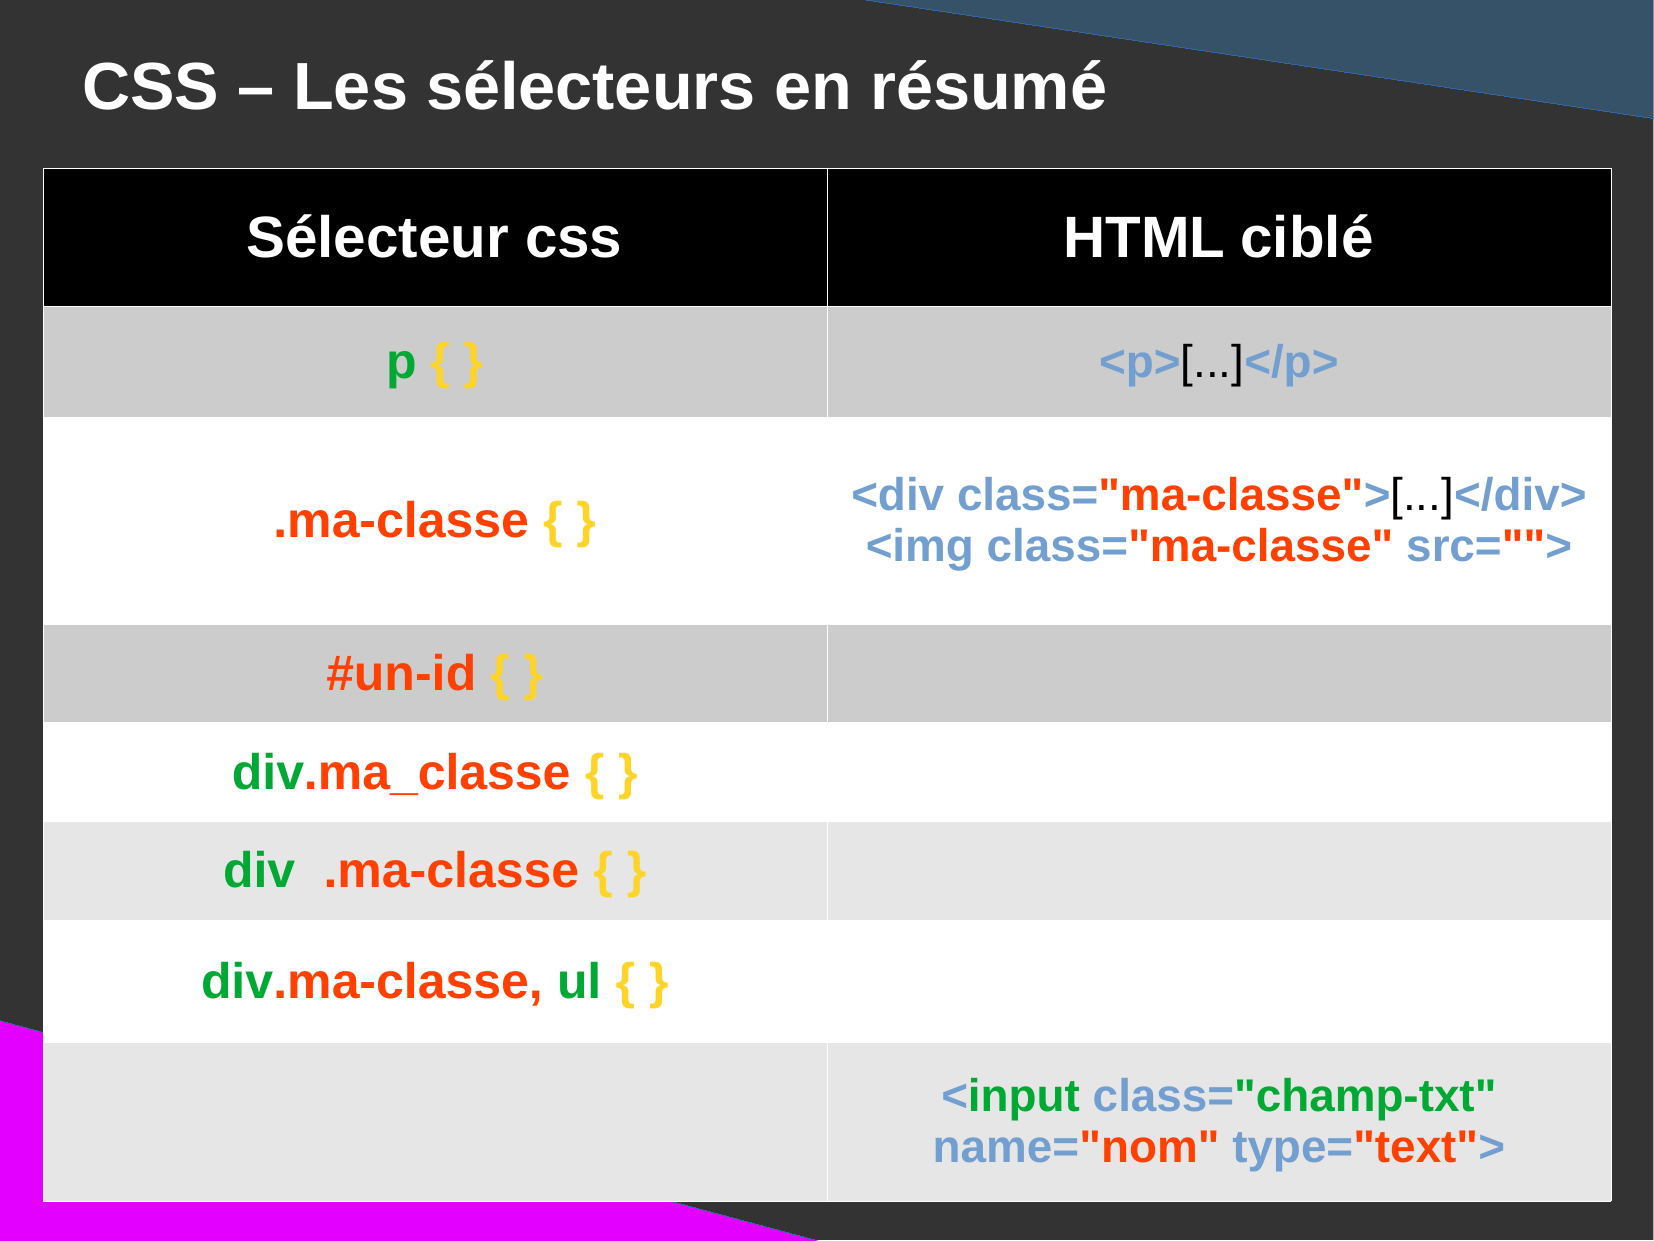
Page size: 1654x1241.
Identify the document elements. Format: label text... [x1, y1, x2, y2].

table_cell p { } [44, 307, 827, 417]
table_cell [828, 822, 1611, 920]
table_cell div.ma-classe, ul { } [44, 921, 827, 1042]
table_cell [44, 1043, 827, 1201]
table_cell [828, 921, 1611, 1042]
text_box [866, 0, 1654, 119]
table_cell <input class="champ-txt" name="nom" type="text"> [828, 1043, 1611, 1201]
table_cell div.ma_classe { } [44, 723, 827, 821]
table_cell div .ma-classe { } [44, 822, 827, 920]
table_header Sélecteur css [44, 169, 827, 306]
table_cell .ma-classe { } [44, 418, 827, 624]
table_cell [828, 723, 1611, 821]
text_box [0, 1020, 819, 1241]
table_header HTML ciblé [828, 169, 1611, 306]
table_cell #un-id { } [44, 625, 827, 722]
table_cell <p>[...]</p> [828, 307, 1611, 417]
table_cell <div class="ma-classe">[...]</div> <img class="ma-classe" src=""> [828, 418, 1611, 624]
title CSS – Les sélecteurs en résumé [82, 49, 1571, 162]
table_cell [828, 625, 1611, 722]
